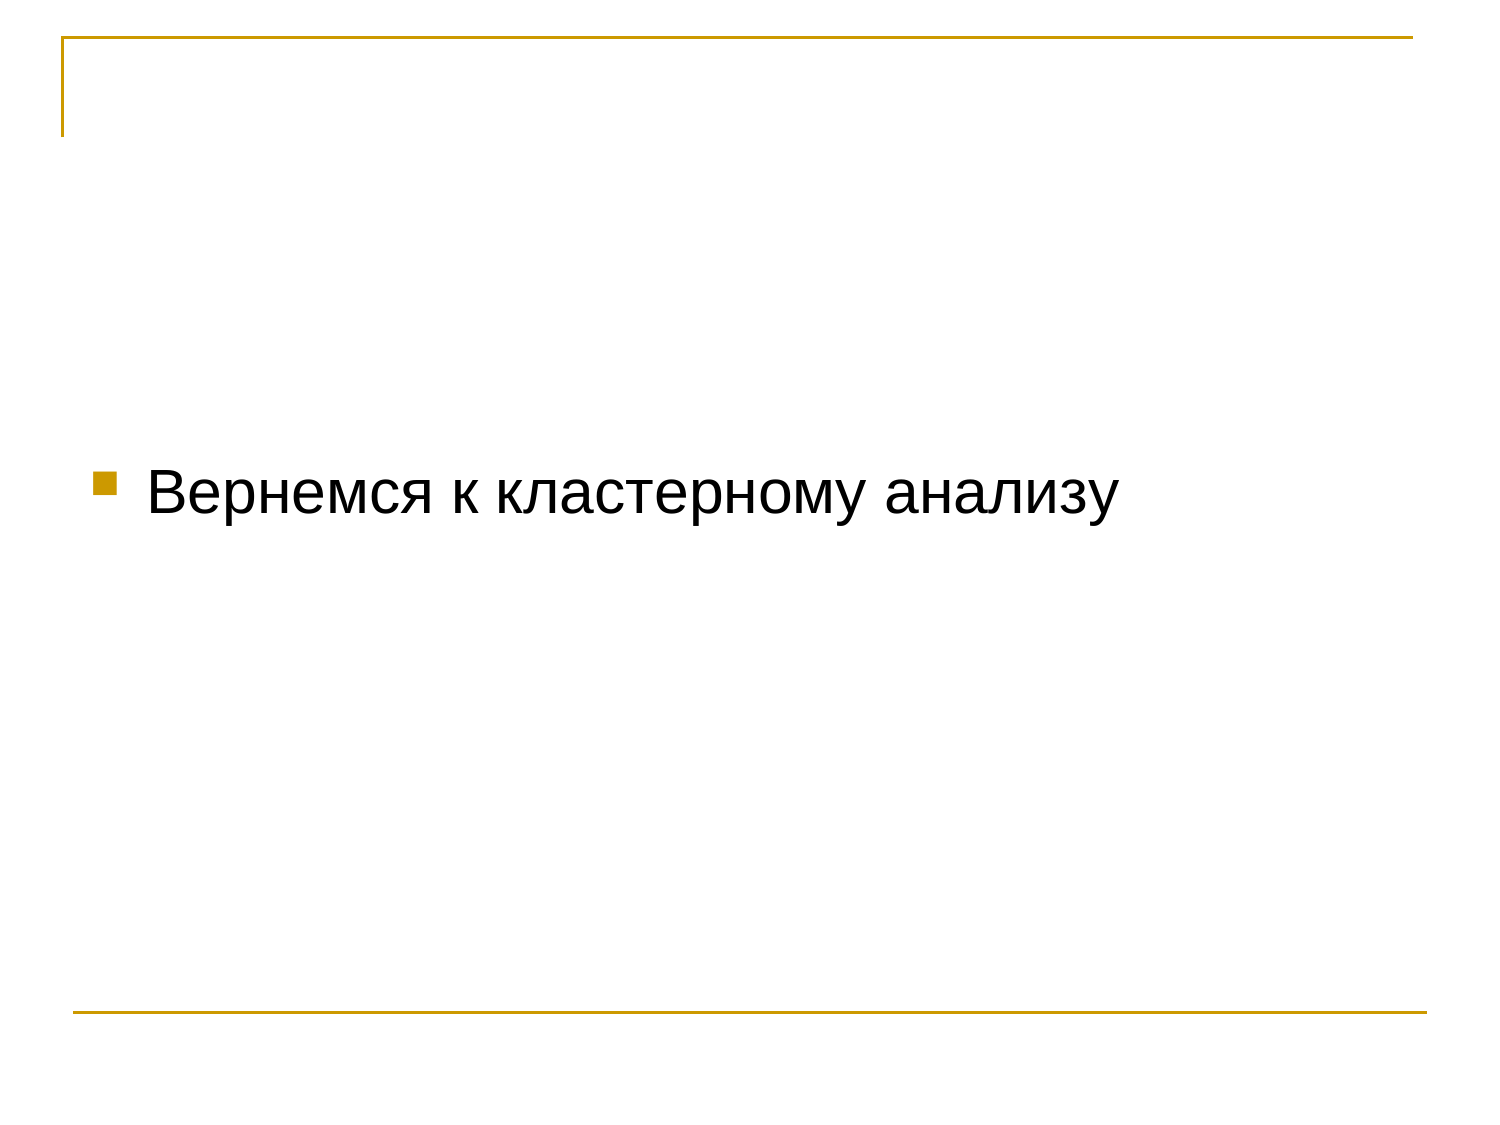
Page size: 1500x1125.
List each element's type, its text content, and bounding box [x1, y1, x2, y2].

list Вернемся к кластерному анализу [75, 262, 1426, 1006]
